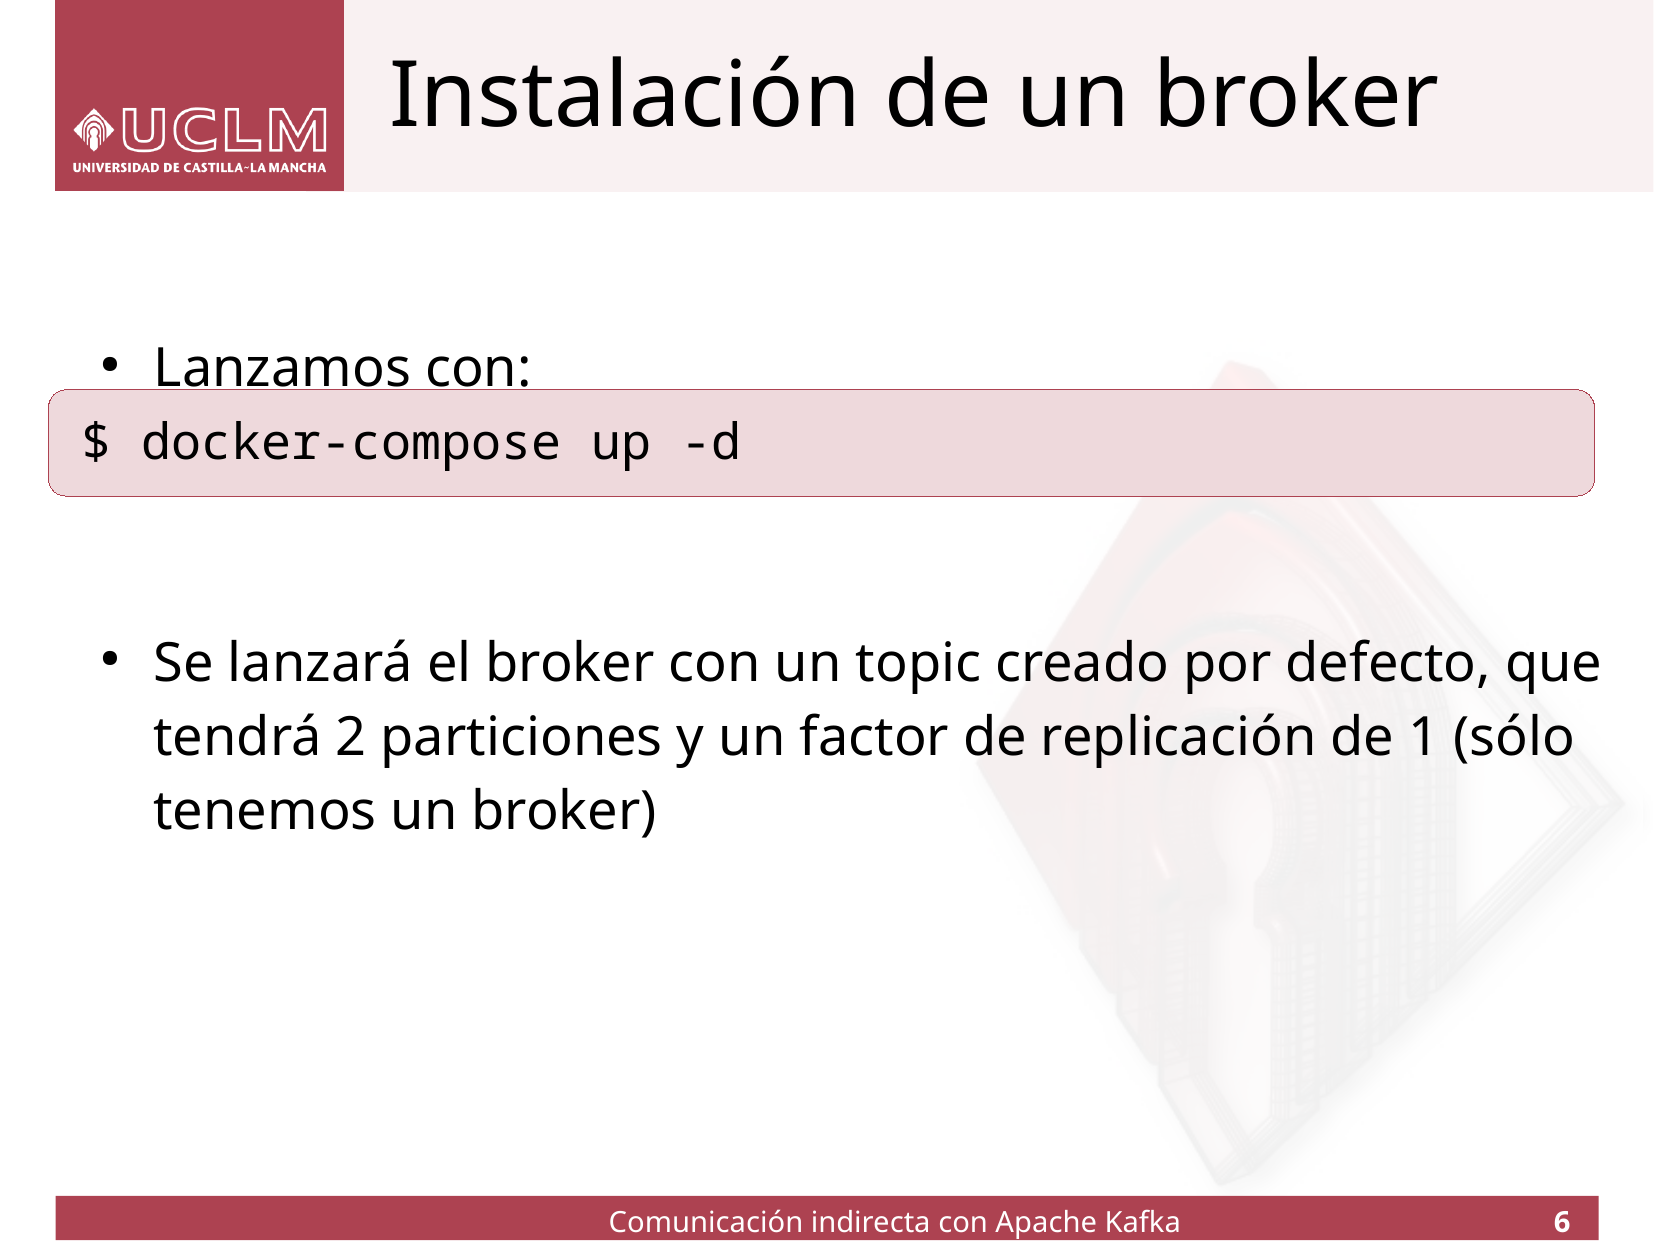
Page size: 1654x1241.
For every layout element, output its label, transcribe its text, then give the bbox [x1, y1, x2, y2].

list Lanzamos con: [82, 225, 1608, 448]
title Instalación de un broker [389, 7, 1615, 185]
title $ docker-compose up -d [48, 389, 1595, 497]
picture [55, 0, 344, 191]
list Se lanzará el broker con un topic creado por defecto, que tendrá 2 particiones y un factor de replicación de 1 (sólo tenemos un broker) [82, 519, 1608, 851]
